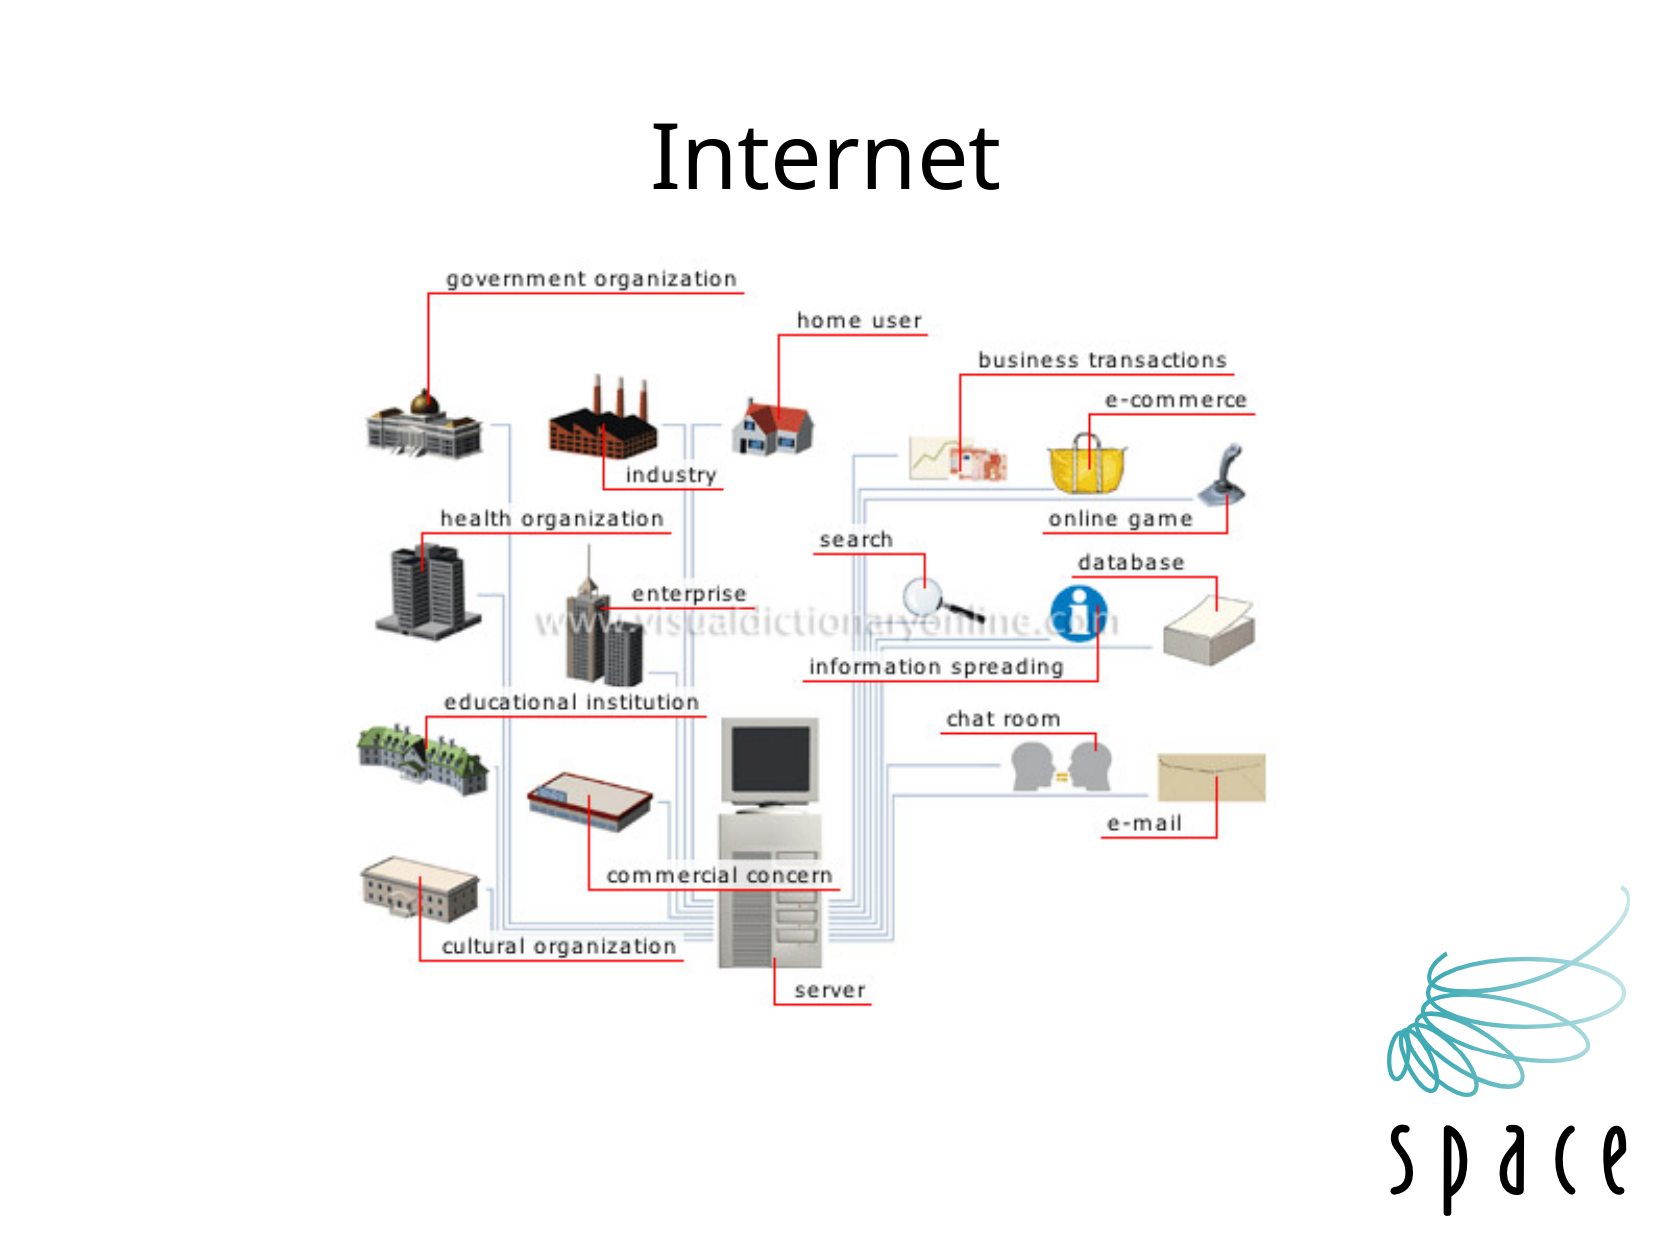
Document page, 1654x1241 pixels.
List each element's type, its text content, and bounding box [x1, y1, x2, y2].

title Internet [82, 56, 1571, 249]
picture [259, 224, 1630, 1216]
